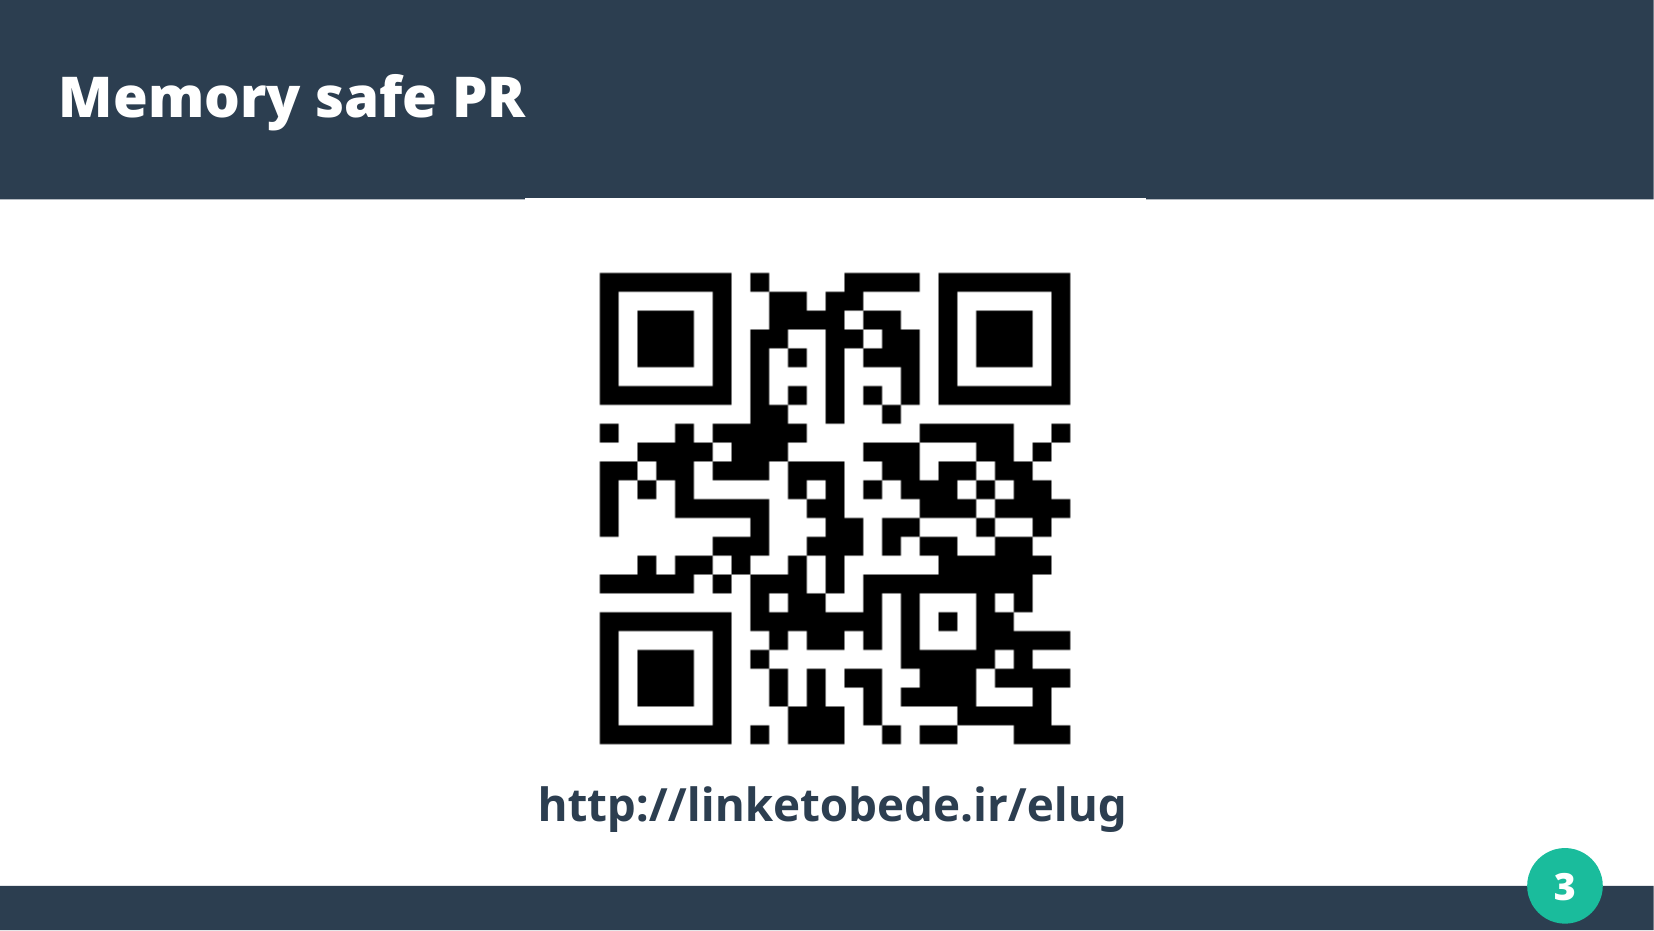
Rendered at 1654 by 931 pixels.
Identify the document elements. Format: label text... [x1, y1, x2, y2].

text_box http://linketobede.ir/elug [481, 771, 1183, 837]
title Memory safe PR [59, 37, 1595, 155]
picture [525, 198, 1146, 771]
